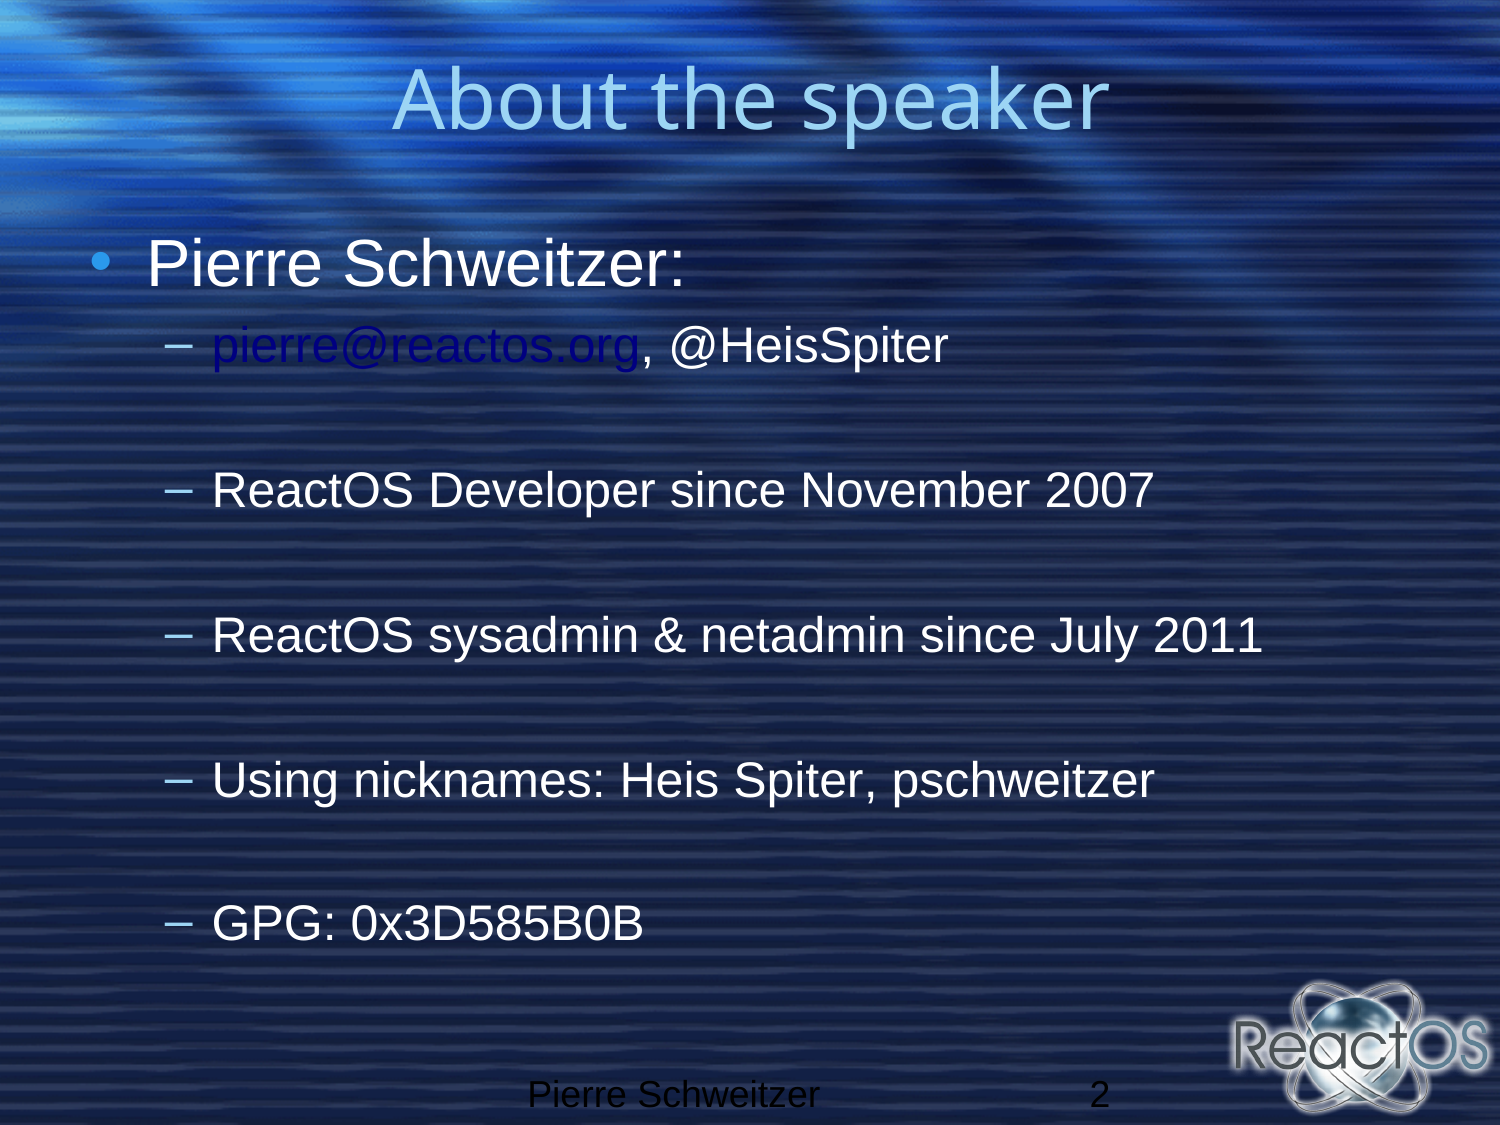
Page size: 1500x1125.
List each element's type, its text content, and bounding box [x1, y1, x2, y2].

list Pierre Schweitzer: pierre@reactos.org, @HeisSpiter ReactOS Developer since November 2007 ReactOS sysadmin & netadmin since July 2011 Using nicknames: Heis Spiter, pschweitzer GPG: 0x3D585B0B [75, 212, 1426, 1125]
picture [0, 0, 1500, 1125]
title About the speaker [76, 31, 1427, 161]
